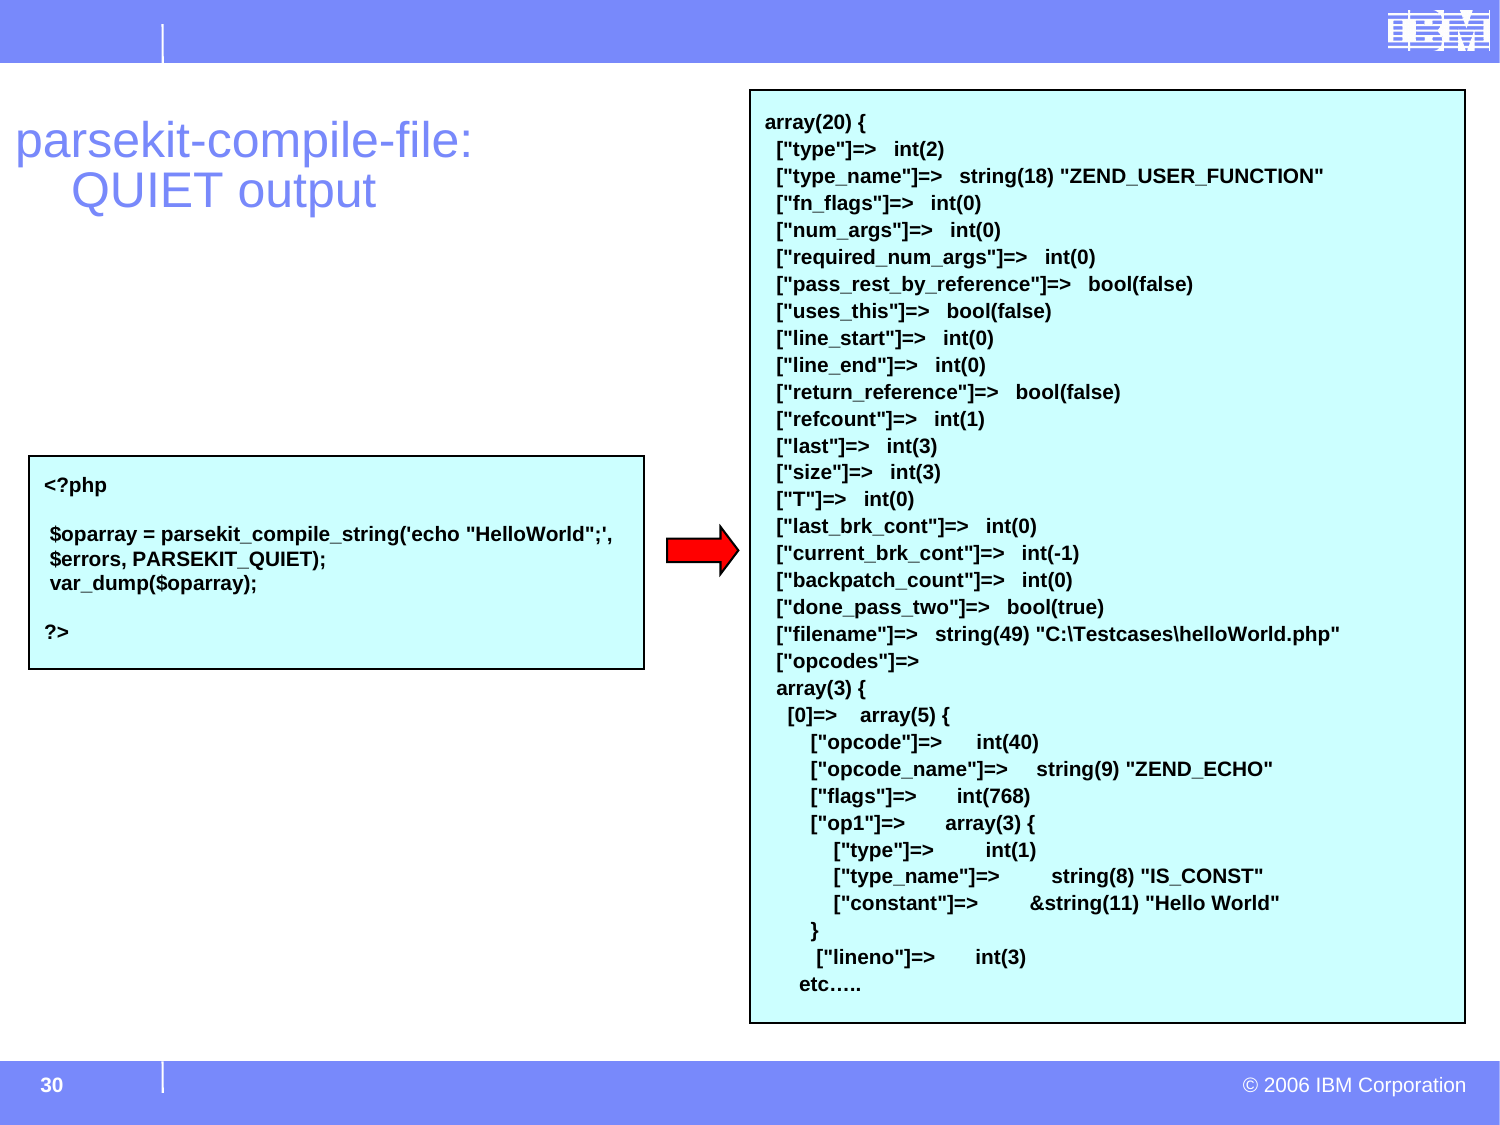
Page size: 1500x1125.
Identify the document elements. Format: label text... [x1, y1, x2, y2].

text_box parsekit-compile-file: QUIET output [0, 101, 749, 225]
text_box <?php $oparray = parsekit_compile_string('echo "HelloWorld";', $errors, PARSEKIT_QUIET); var_dump($oparray); ?> [29, 456, 644, 669]
text_box array(20) { ["type"]=> int(2)‏ ["type_name"]=> string(18) "ZEND_USER_FUNCTION" ["fn_flags"]=> int(0)‏ ["num_args"]=> int(0)‏ ["required_num_args"]=> int(0)‏ ["pass_rest_by_reference"]=> bool(false)‏ ["uses_this"]=> bool(false)‏ ["line_start"]=> int(0)‏ ["line_end"]=> int(0)‏ ["return_reference"]=> bool(false)‏ ["refcount"]=> int(1)‏ ["last"]=> int(3)‏ ["size"]=> int(3)‏ ["T"]=> int(0)‏ ["last_brk_cont"]=> int(0)‏ ["current_brk_cont"]=> int(-1)‏ ["backpatch_count"]=> int(0)‏ ["done_pass_two"]=> bool(true)‏ ["filename"]=> string(49) "C:\Testcases\helloWorld.php" ["opcodes"]=> array(3) { [0]=> array(5) { ["opcode"]=> int(40)‏ ["opcode_name"]=> string(9) "ZEND_ECHO" ["flags"]=> int(768)‏ ["op1"]=> array(3) { ["type"]=> int(1)‏ ["type_name"]=> string(8) "IS_CONST" ["constant"]=> &string(11) "Hello World" } ["lineno"]=> int(3)‏ etc….. [749, 90, 1465, 1024]
text_box [667, 526, 739, 575]
